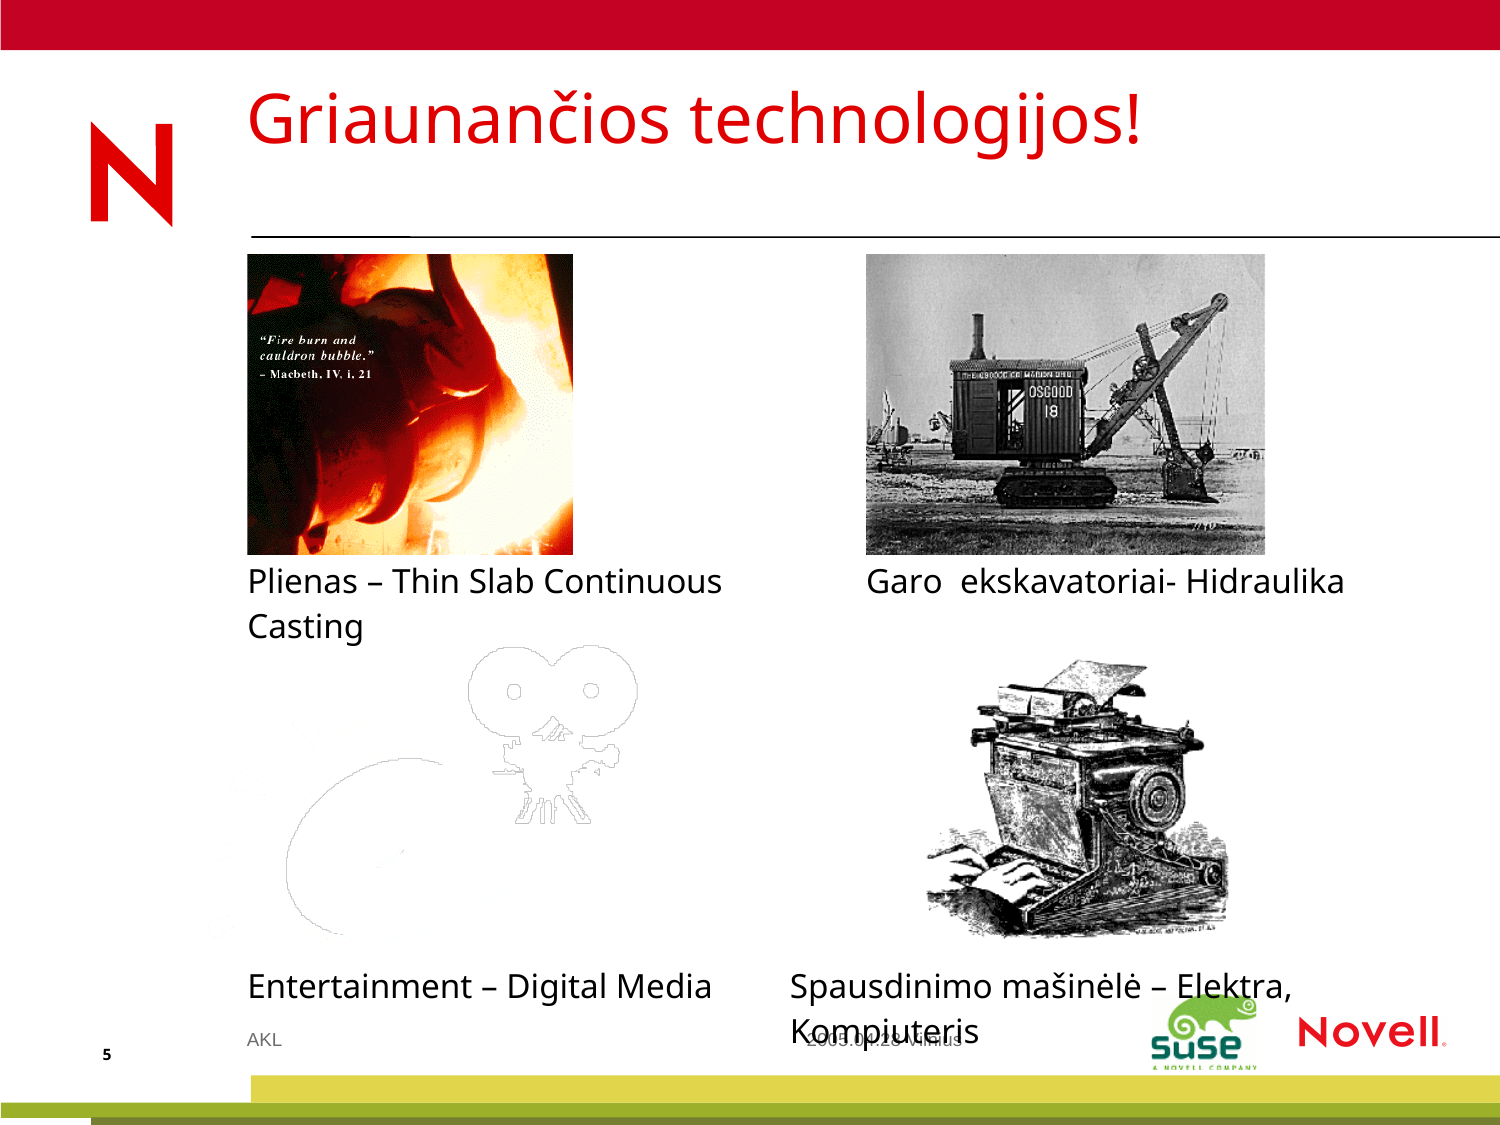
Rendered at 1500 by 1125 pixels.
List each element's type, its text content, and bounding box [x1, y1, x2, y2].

text_box Entertainment – Digital Media [247, 962, 790, 1009]
picture [247, 254, 573, 555]
title Griaunančios technologijos! where has it been? [246, 68, 1409, 231]
picture [907, 645, 1237, 946]
text_box Garo ekskavatoriai- Hidraulika [866, 557, 1414, 604]
text_box Spausdinimo mašinėlė – Elektra, Kompiuteris [790, 962, 1488, 1054]
picture [866, 254, 1266, 555]
text_box Plienas – Thin Slab Continuous Casting [247, 557, 796, 649]
picture [202, 649, 668, 946]
